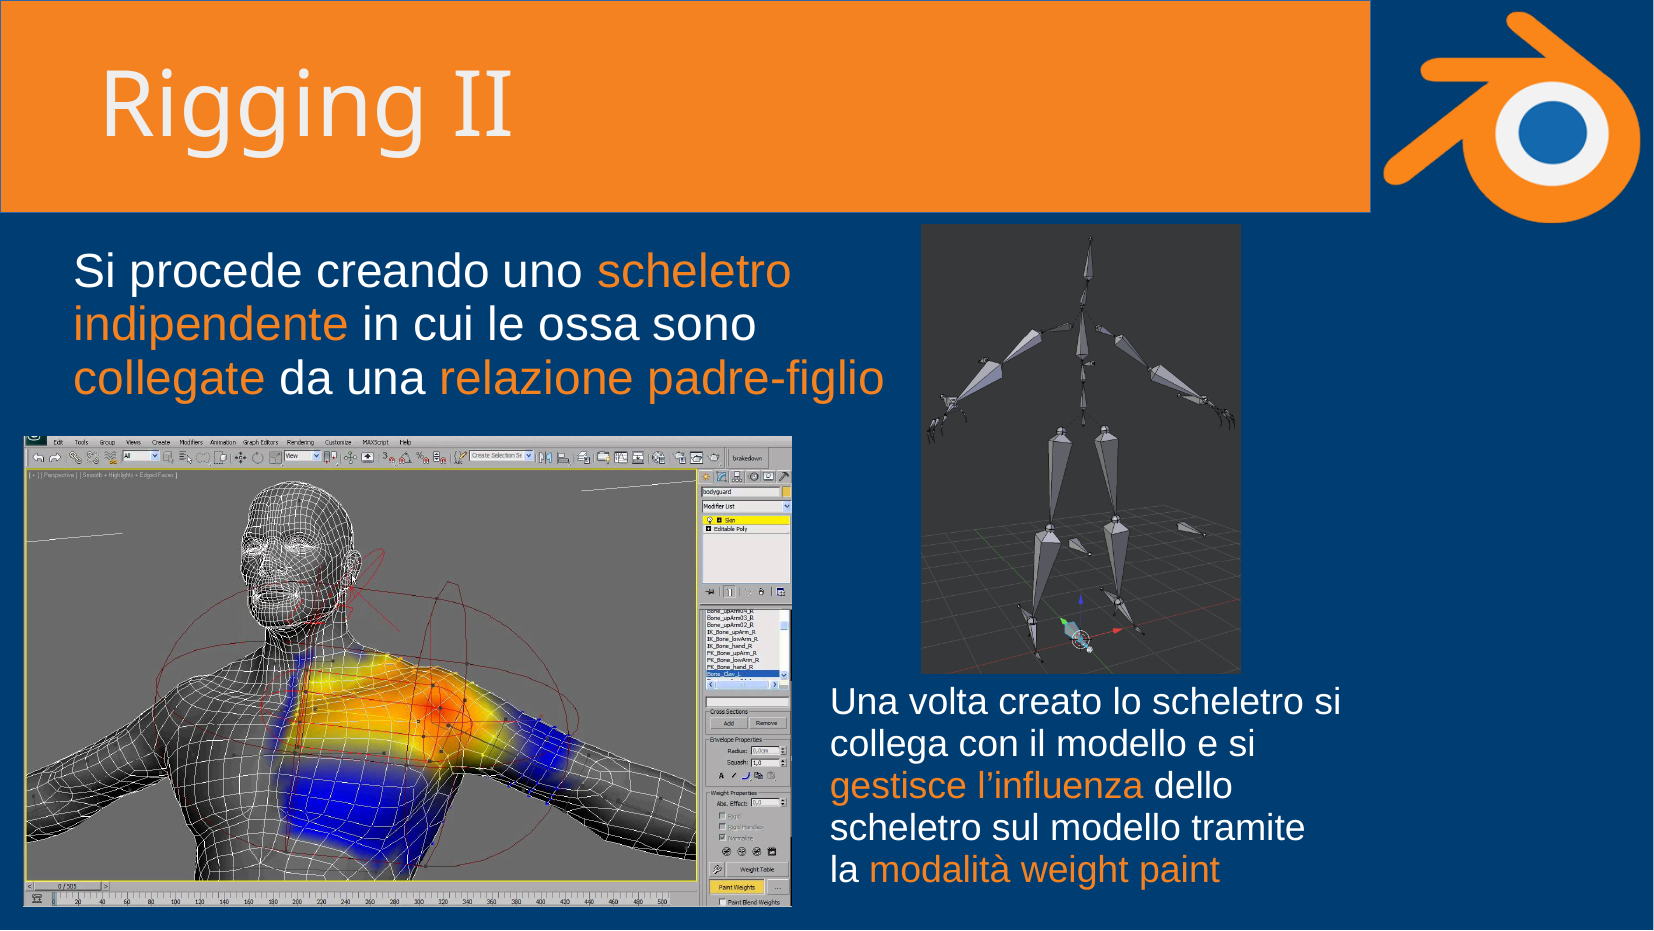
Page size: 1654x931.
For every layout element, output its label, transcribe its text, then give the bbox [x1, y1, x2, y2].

text_box Si procede creando uno scheletro indipendente in cui le ossa sono collegate da una relazione padre-figlio [59, 236, 921, 545]
title Rigging II [0, 23, 1040, 179]
text_box Una volta creato lo scheletro si collega con il modello e si gestisce l’influenza dello scheletro sul modello tramite la modalità weight paint [814, 673, 1359, 898]
picture [1370, 0, 1654, 260]
picture [23, 436, 792, 907]
text_box [0, 0, 1370, 213]
picture [921, 224, 1241, 673]
